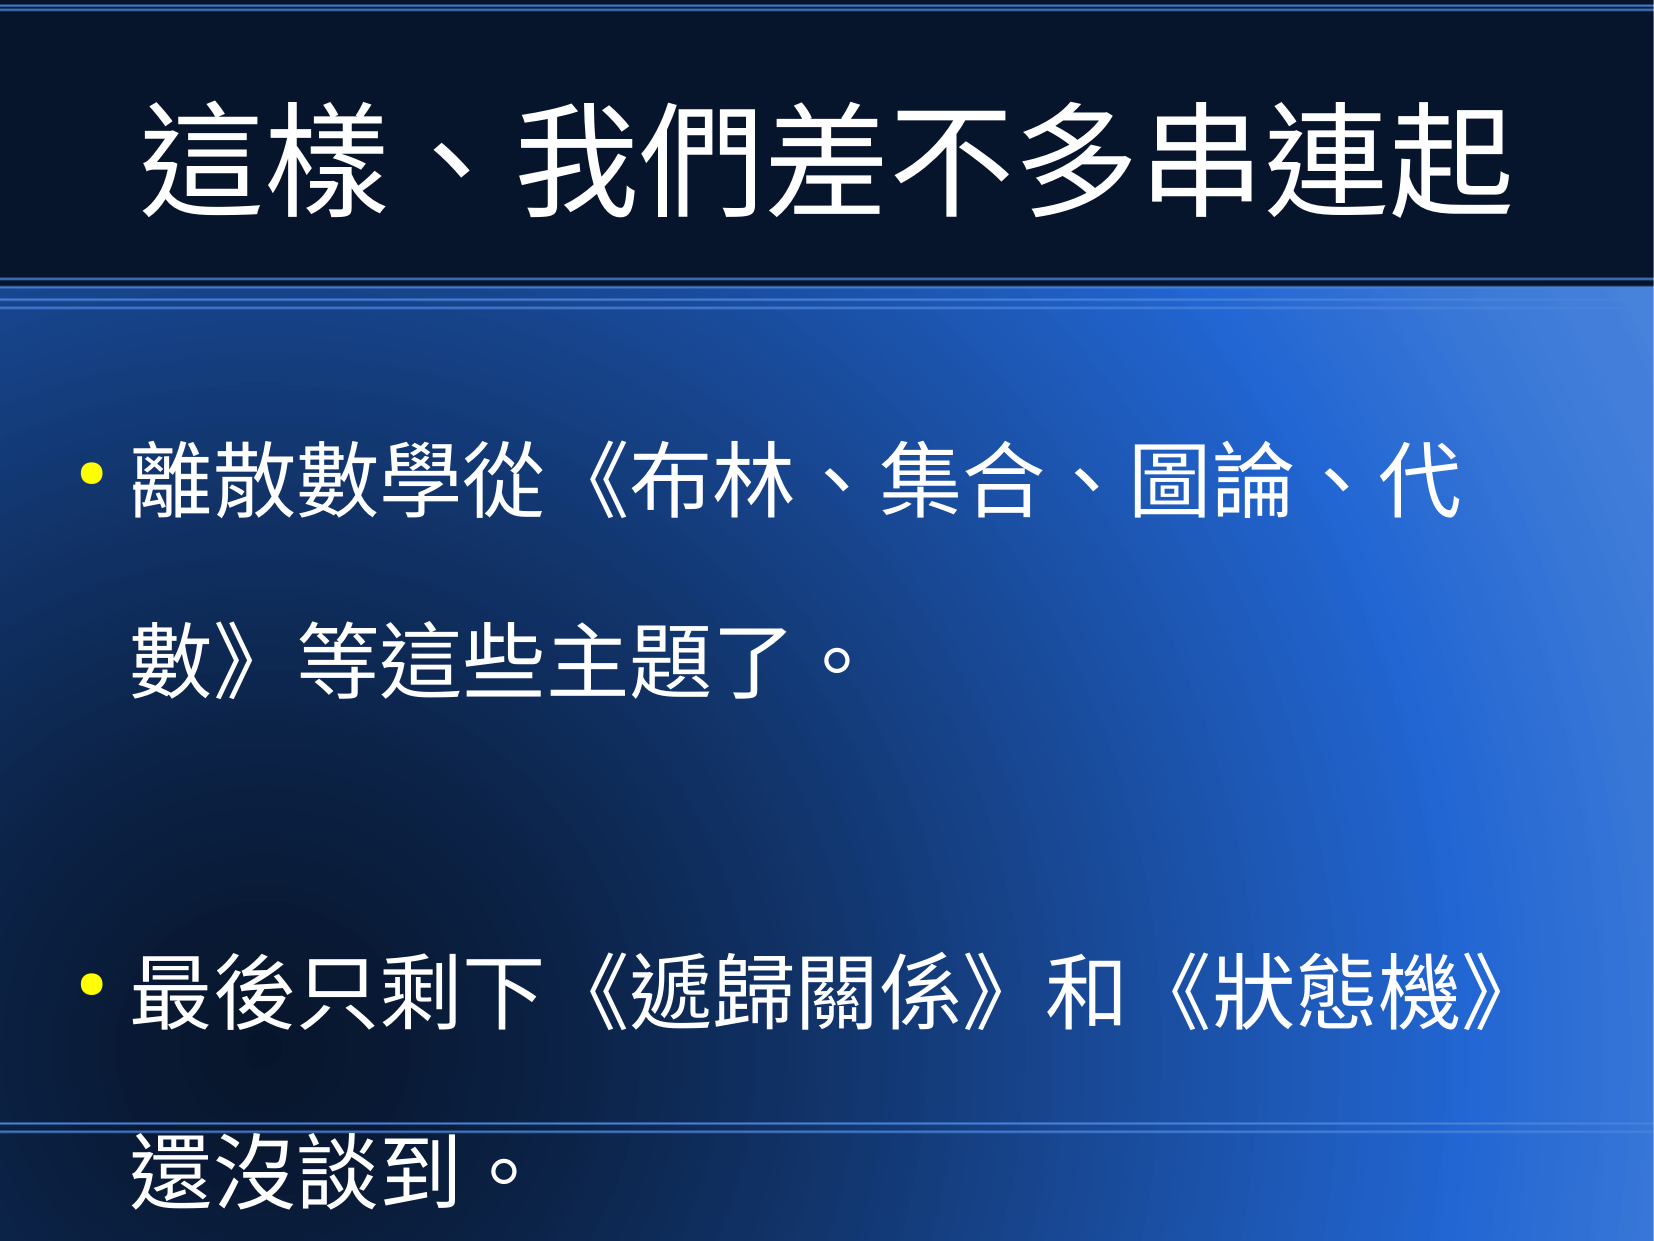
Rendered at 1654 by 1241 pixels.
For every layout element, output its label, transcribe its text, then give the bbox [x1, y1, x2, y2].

list 離散數學從《布林、集合、圖論、代數》等這些主題了。 最後只剩下《遞歸關係》和《狀態機》還沒談到。 [59, 355, 1571, 1241]
title 這樣、我們差不多串連起 [82, 49, 1571, 257]
picture [0, 0, 1654, 1241]
